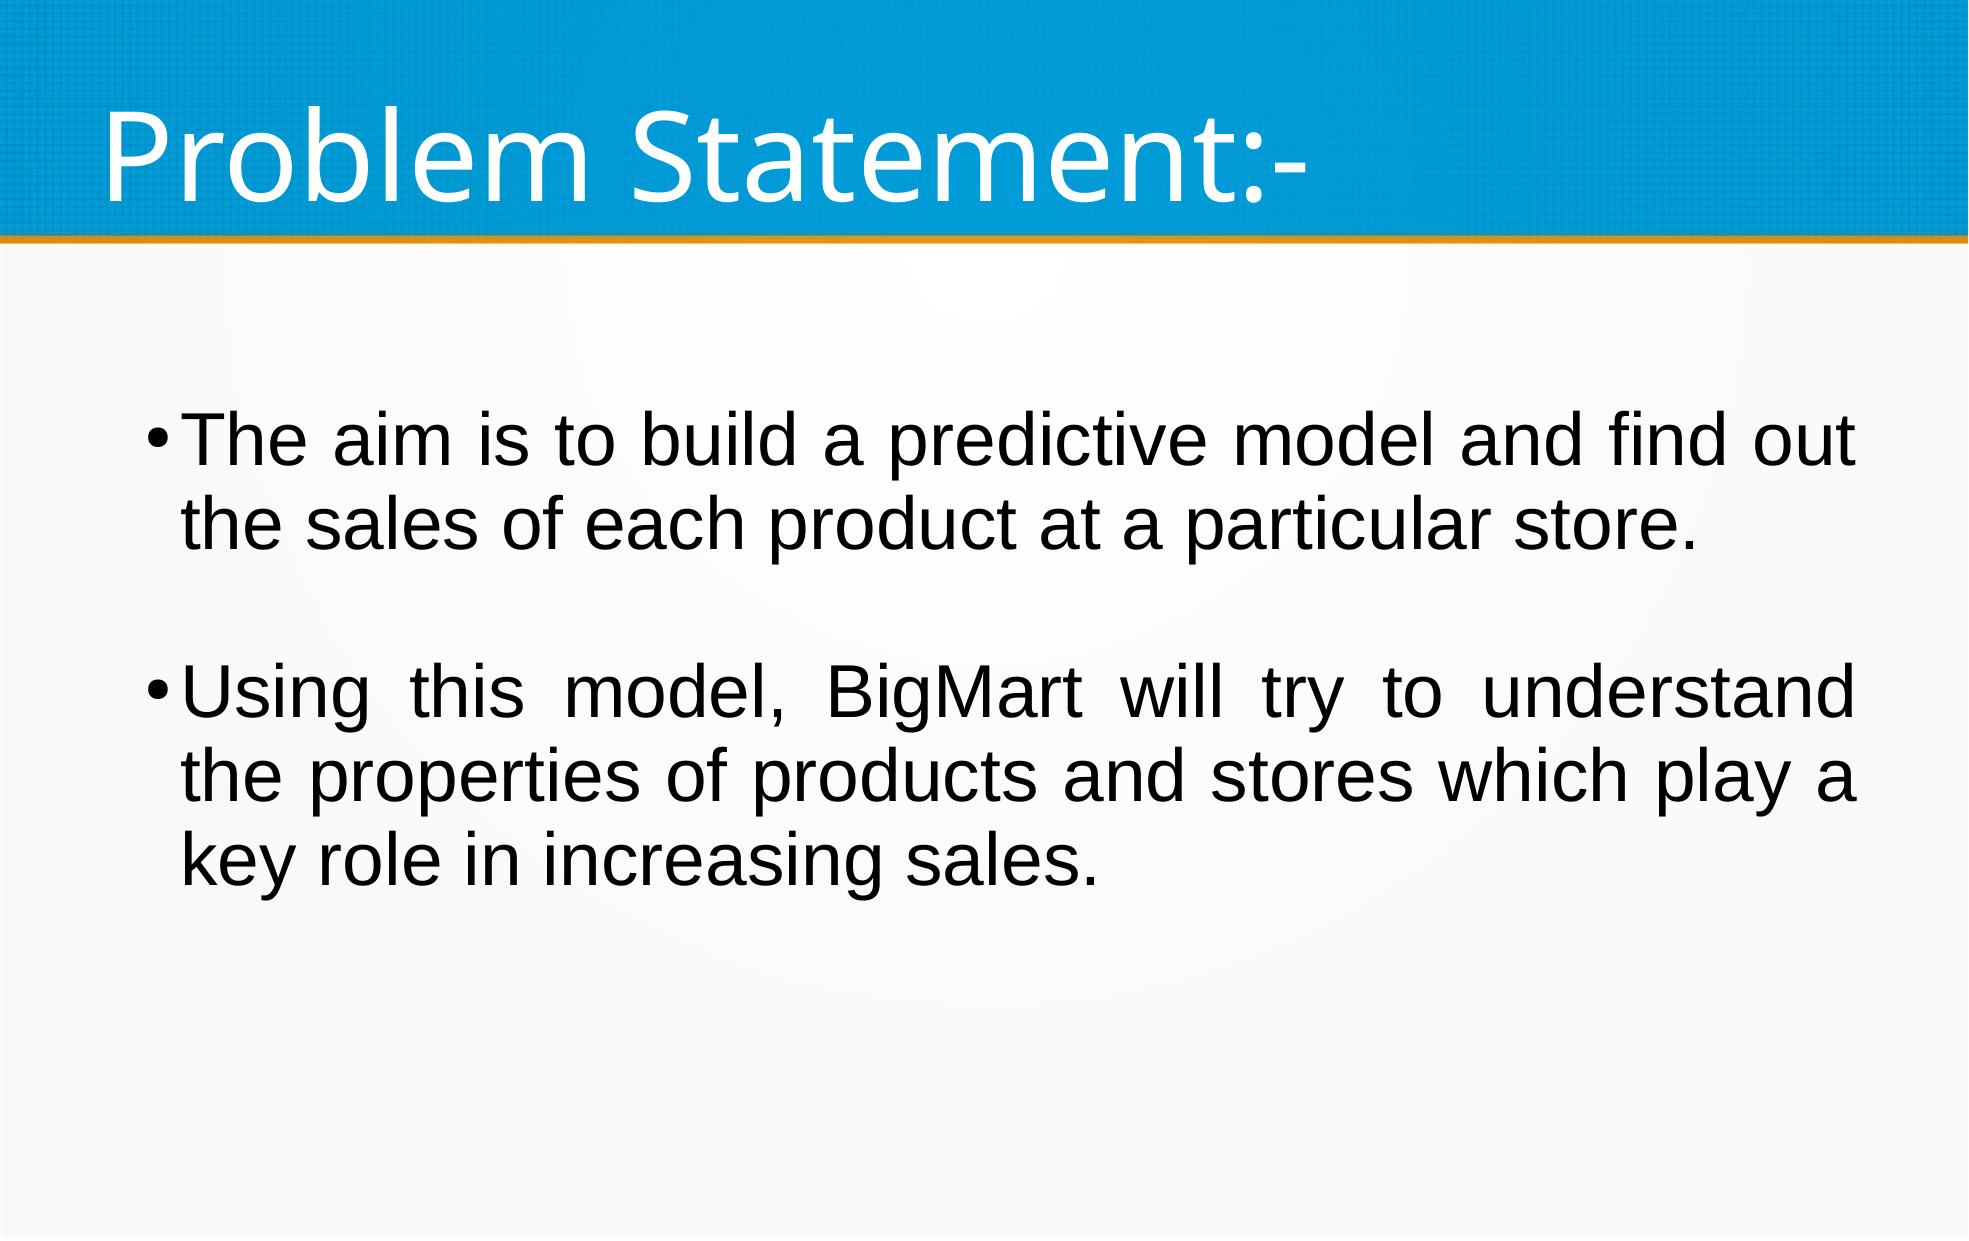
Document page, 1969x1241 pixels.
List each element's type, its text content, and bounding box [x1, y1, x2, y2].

picture [0, 233, 1969, 1241]
title Problem Statement:- [98, 19, 1870, 227]
text_box The aim is to build a predictive model and find out the sales of each product at a particular store. Using this model, BigMart will try to understand the properties of products and stores which play a key role in increasing sales. [129, 389, 1874, 1182]
list [92, 297, 1855, 1063]
